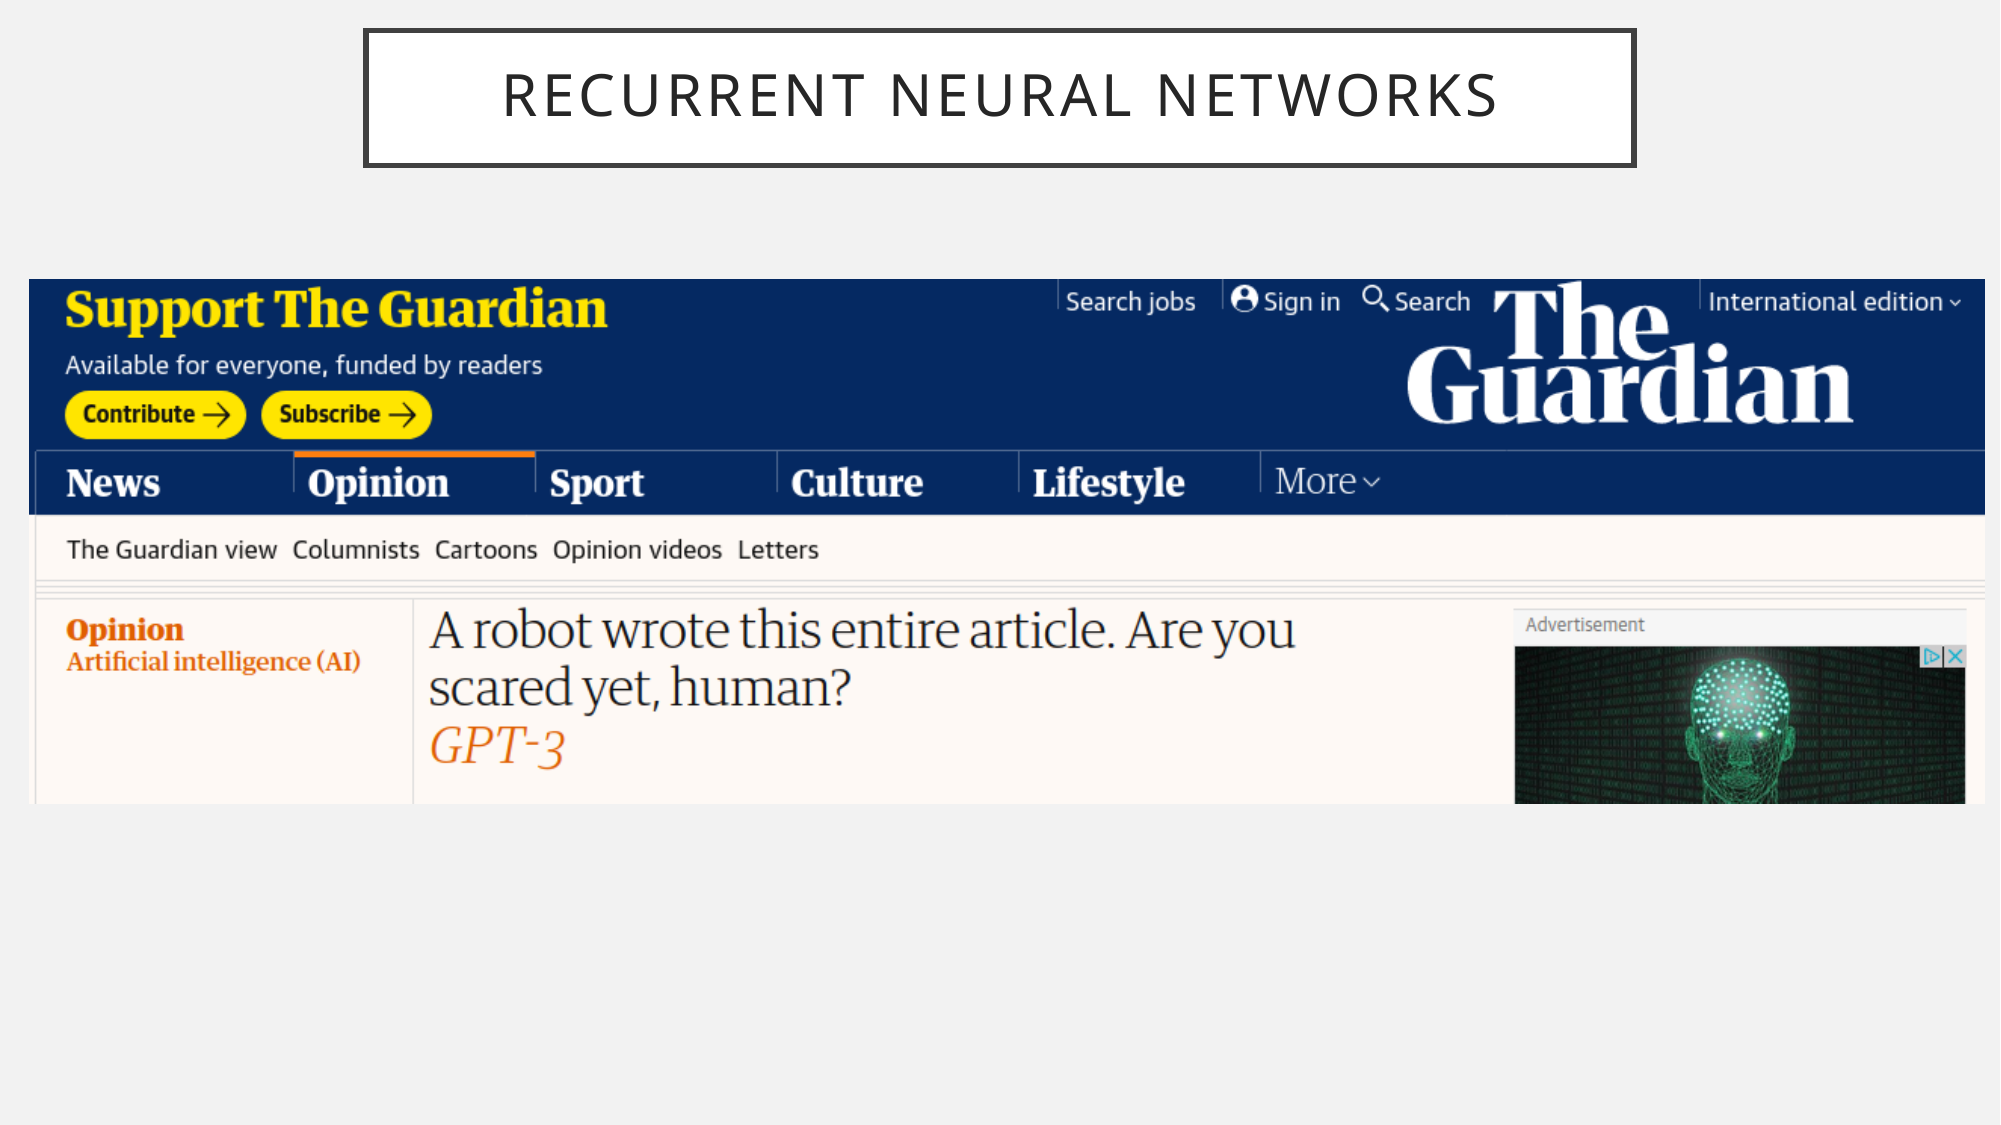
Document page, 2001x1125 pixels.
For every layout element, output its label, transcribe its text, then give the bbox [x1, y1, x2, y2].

title Recurrent neural networks [366, 30, 1634, 166]
picture [29, 279, 1985, 804]
